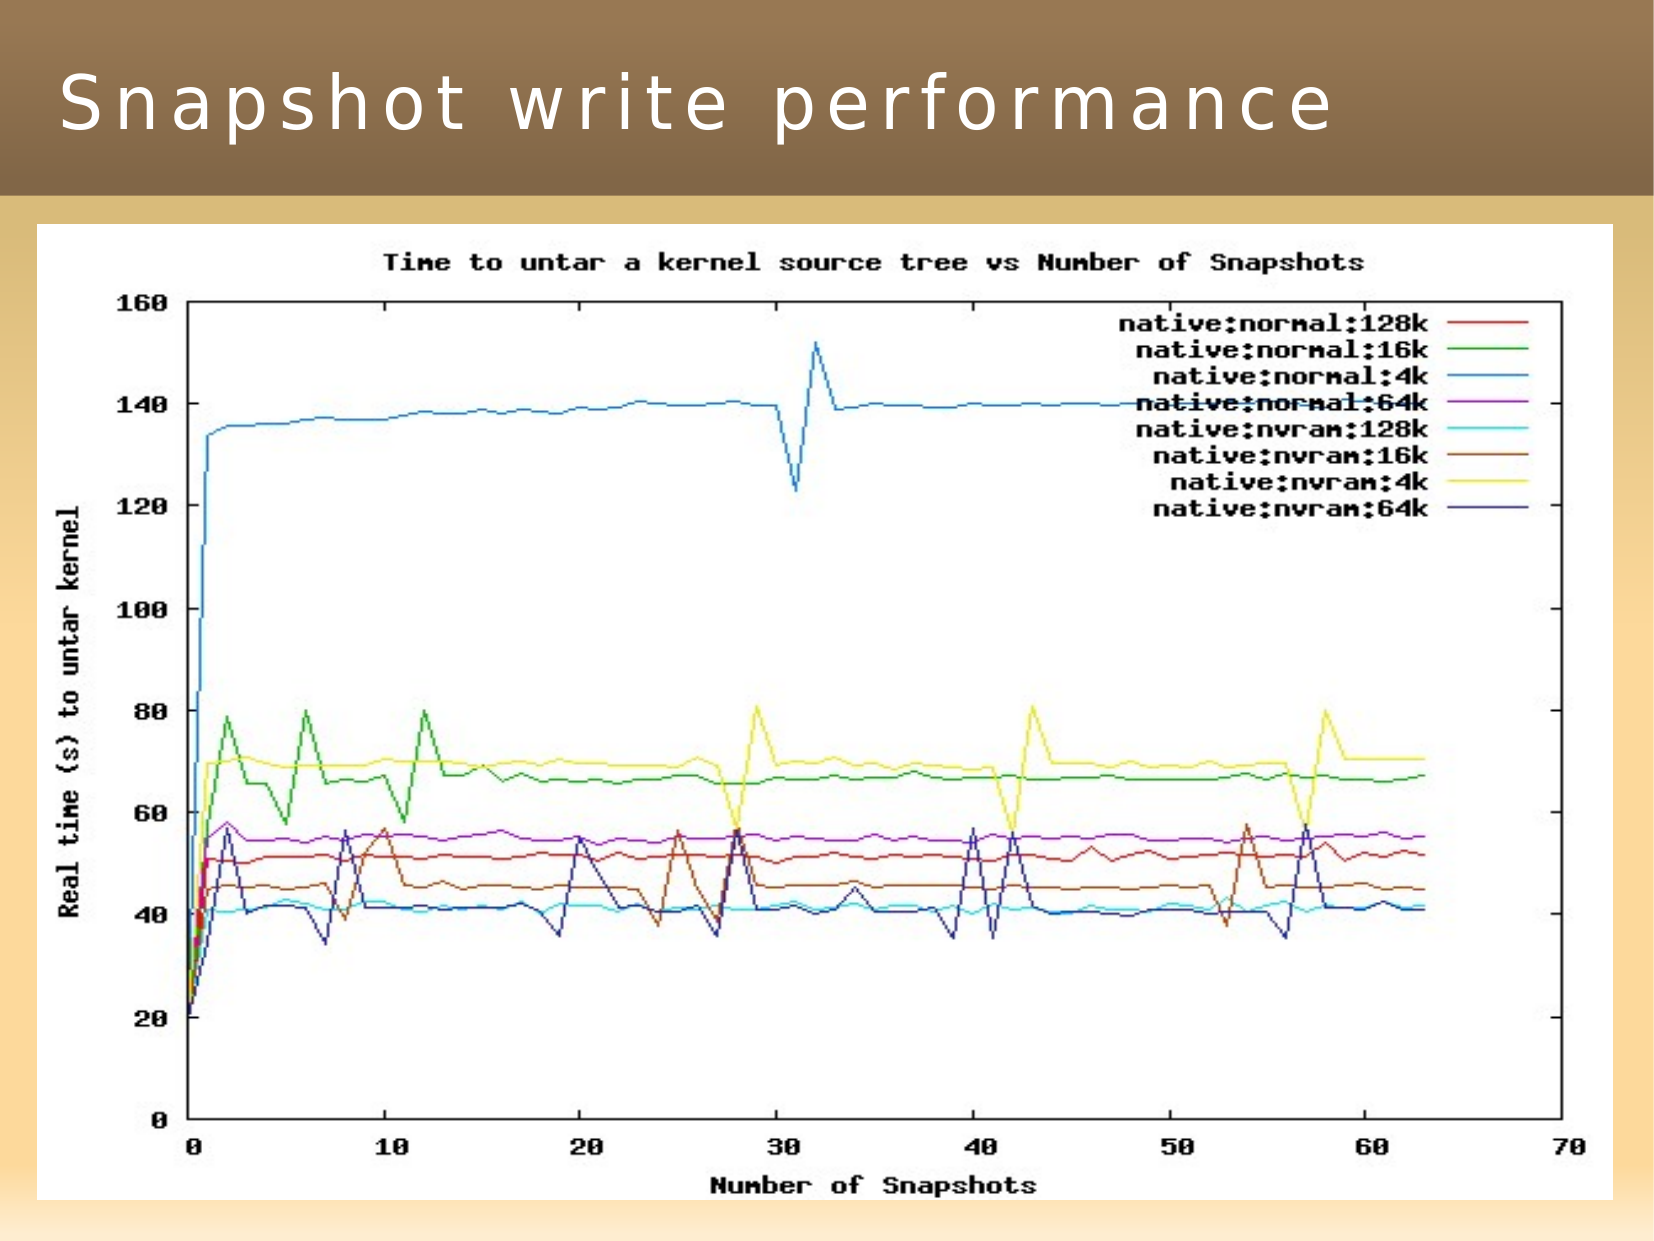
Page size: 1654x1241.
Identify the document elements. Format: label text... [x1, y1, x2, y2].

picture [0, 0, 1654, 1241]
title Snapshot write performance [59, 29, 1595, 178]
